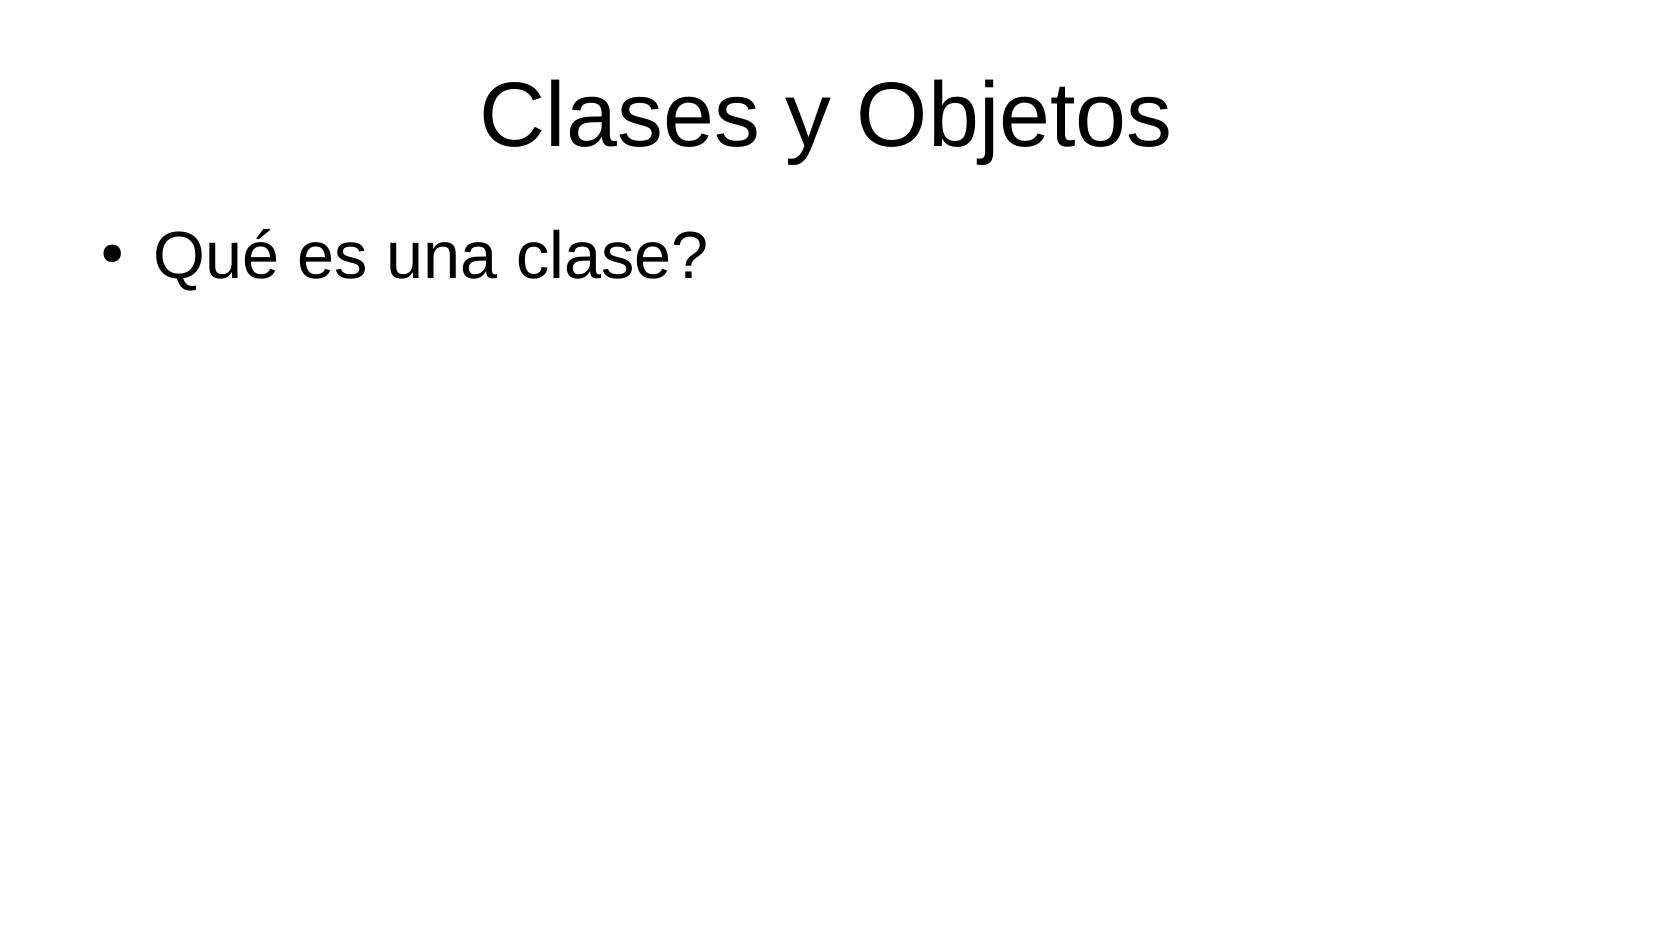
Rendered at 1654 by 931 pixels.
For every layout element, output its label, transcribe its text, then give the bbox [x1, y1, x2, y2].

title Clases y Objetos [82, 37, 1571, 193]
list Qué es una clase? [82, 217, 1571, 758]
